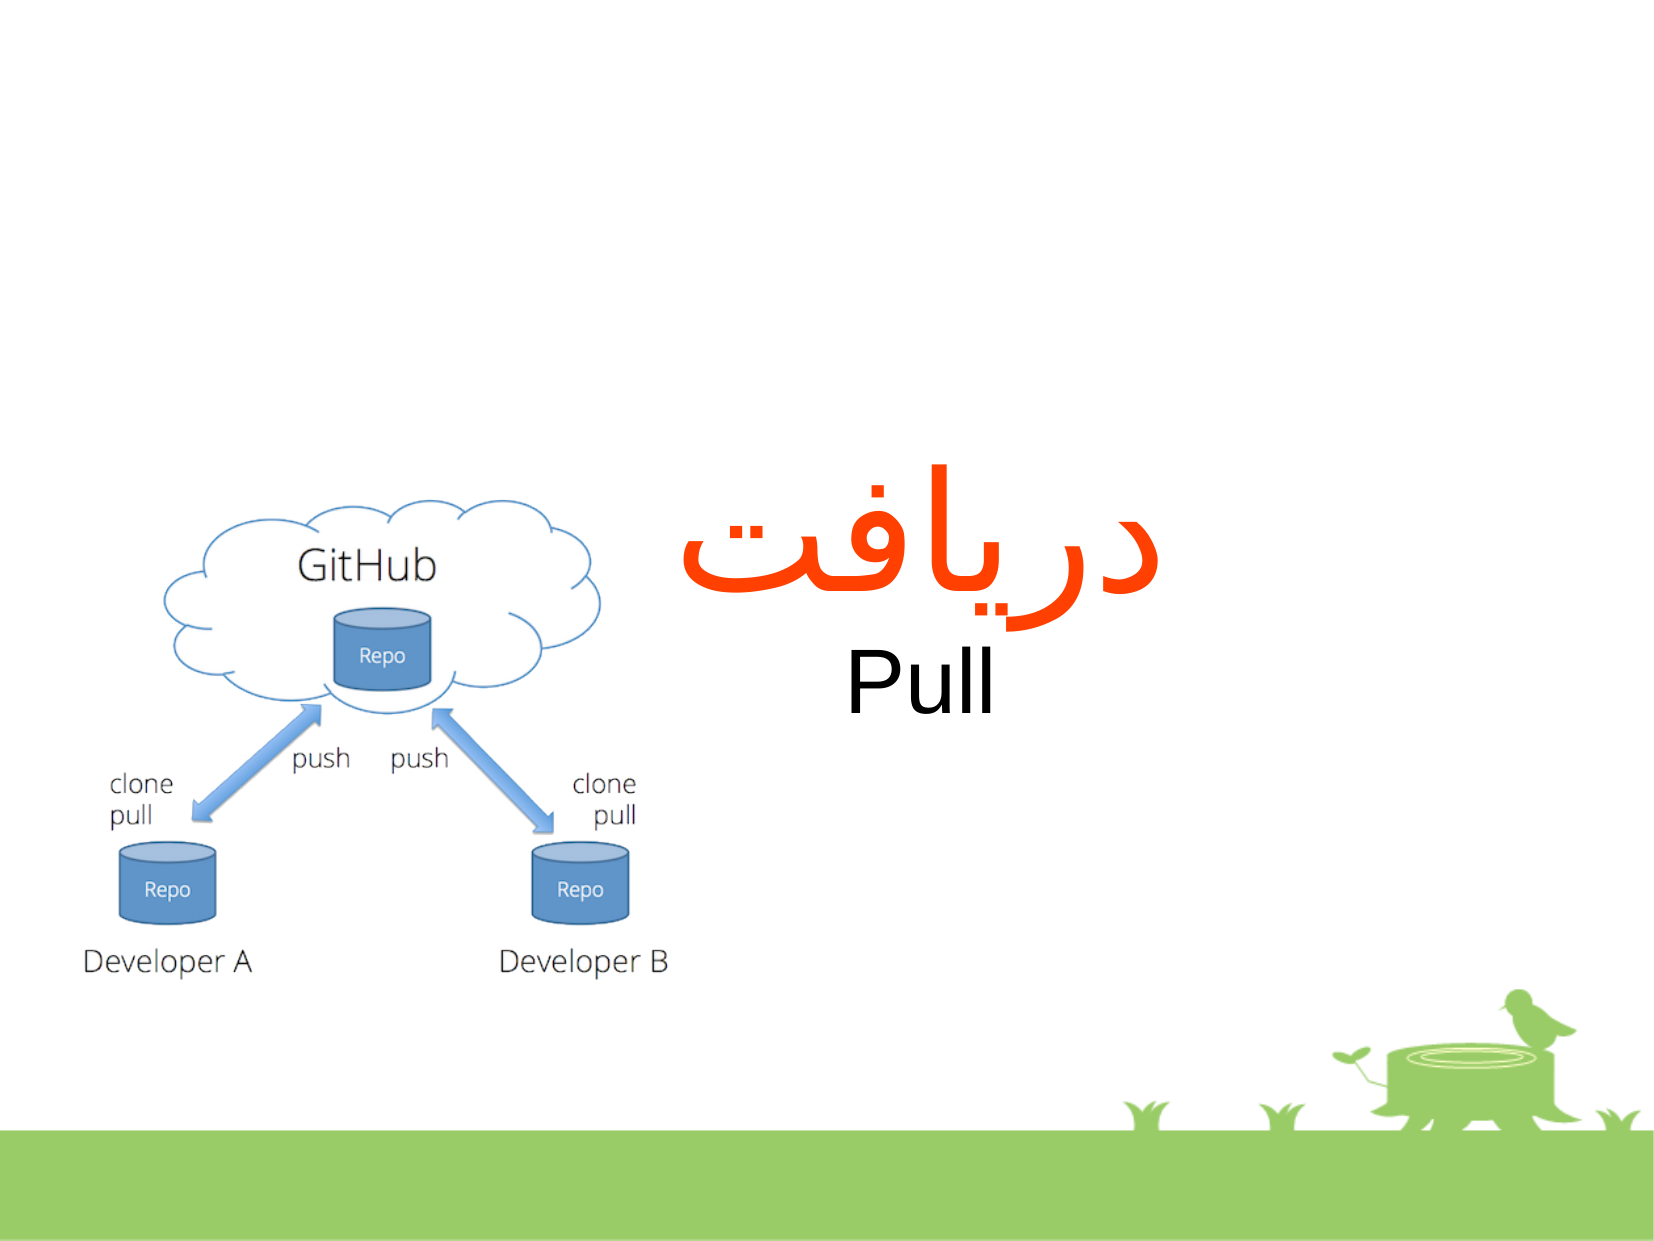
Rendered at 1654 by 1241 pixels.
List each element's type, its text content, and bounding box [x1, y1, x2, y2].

picture [0, 0, 1654, 1241]
title دریافت Pull [176, 420, 1654, 750]
